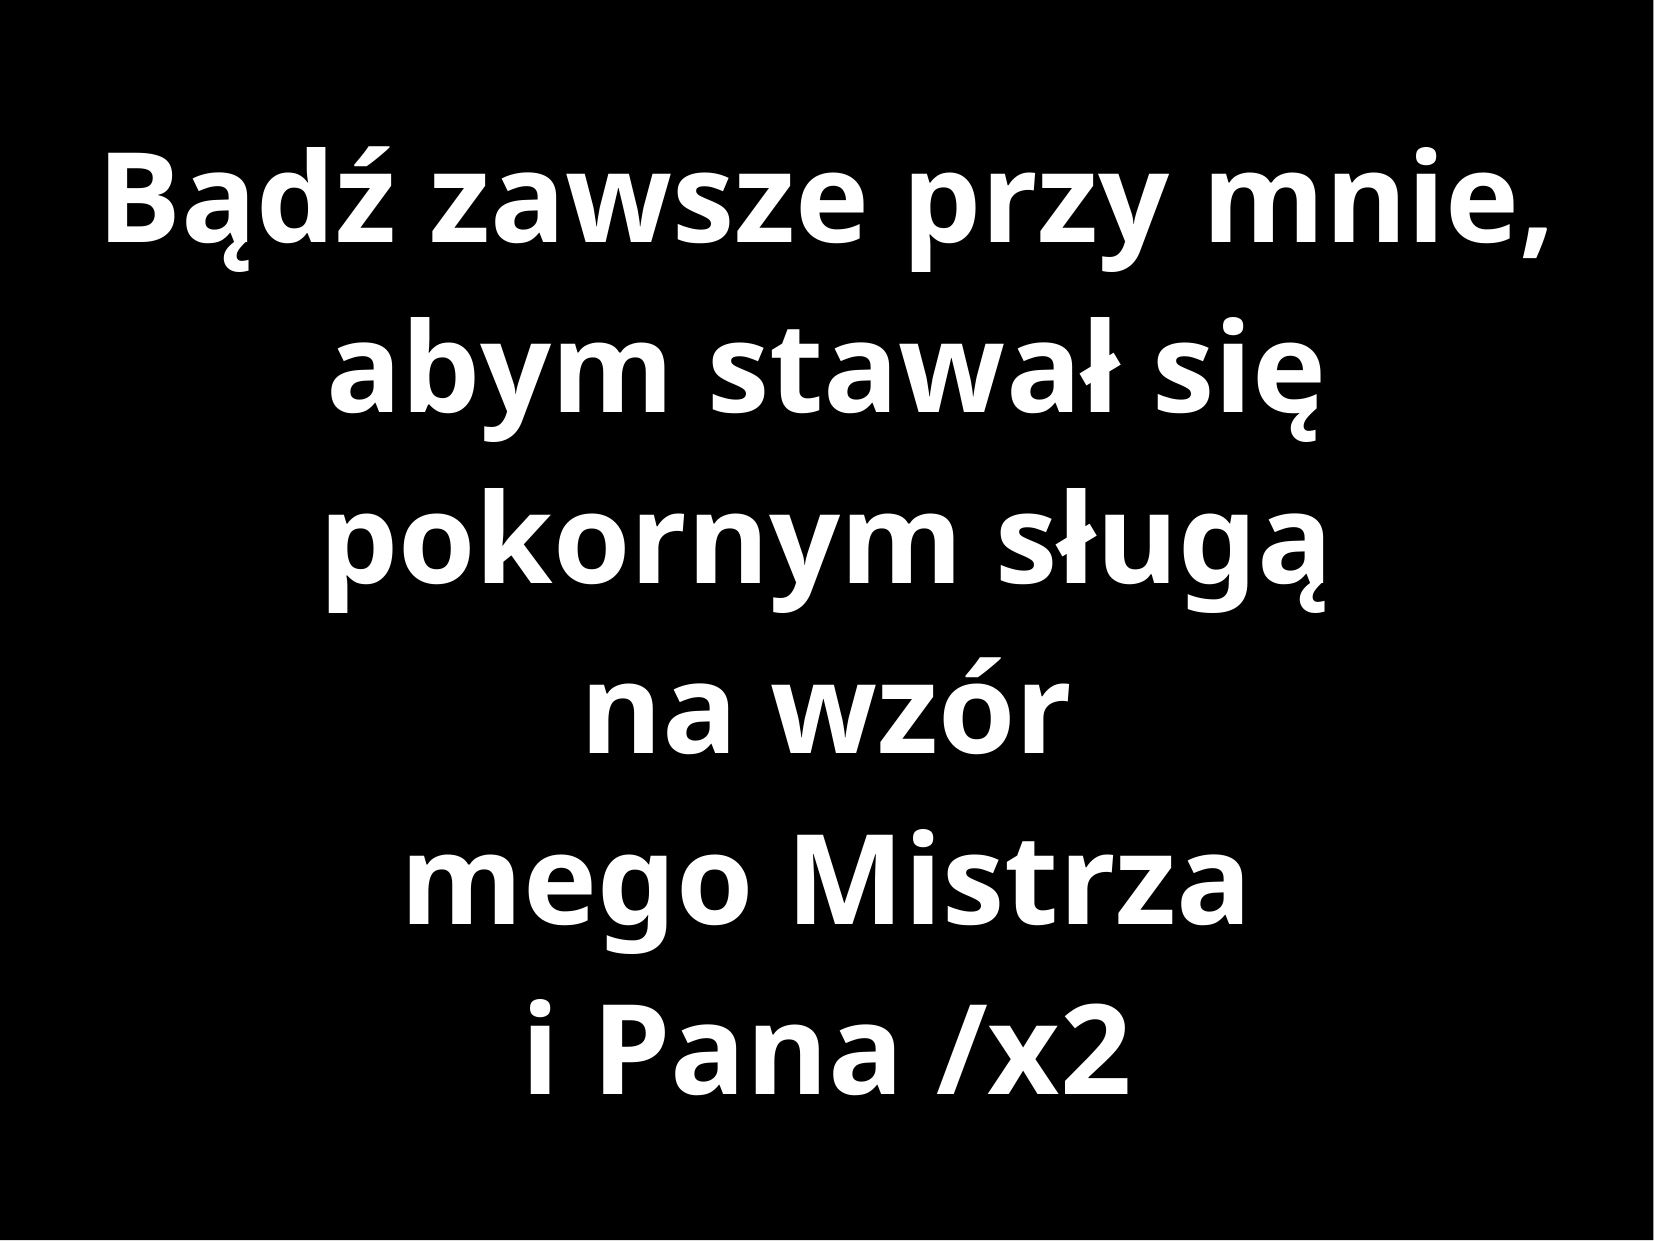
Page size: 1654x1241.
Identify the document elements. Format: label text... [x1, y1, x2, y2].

title Bądź zawsze przy mnie, abym stawał się pokornym sługą na wzór mego Mistrza i Pana /x2 [0, 0, 1654, 1241]
